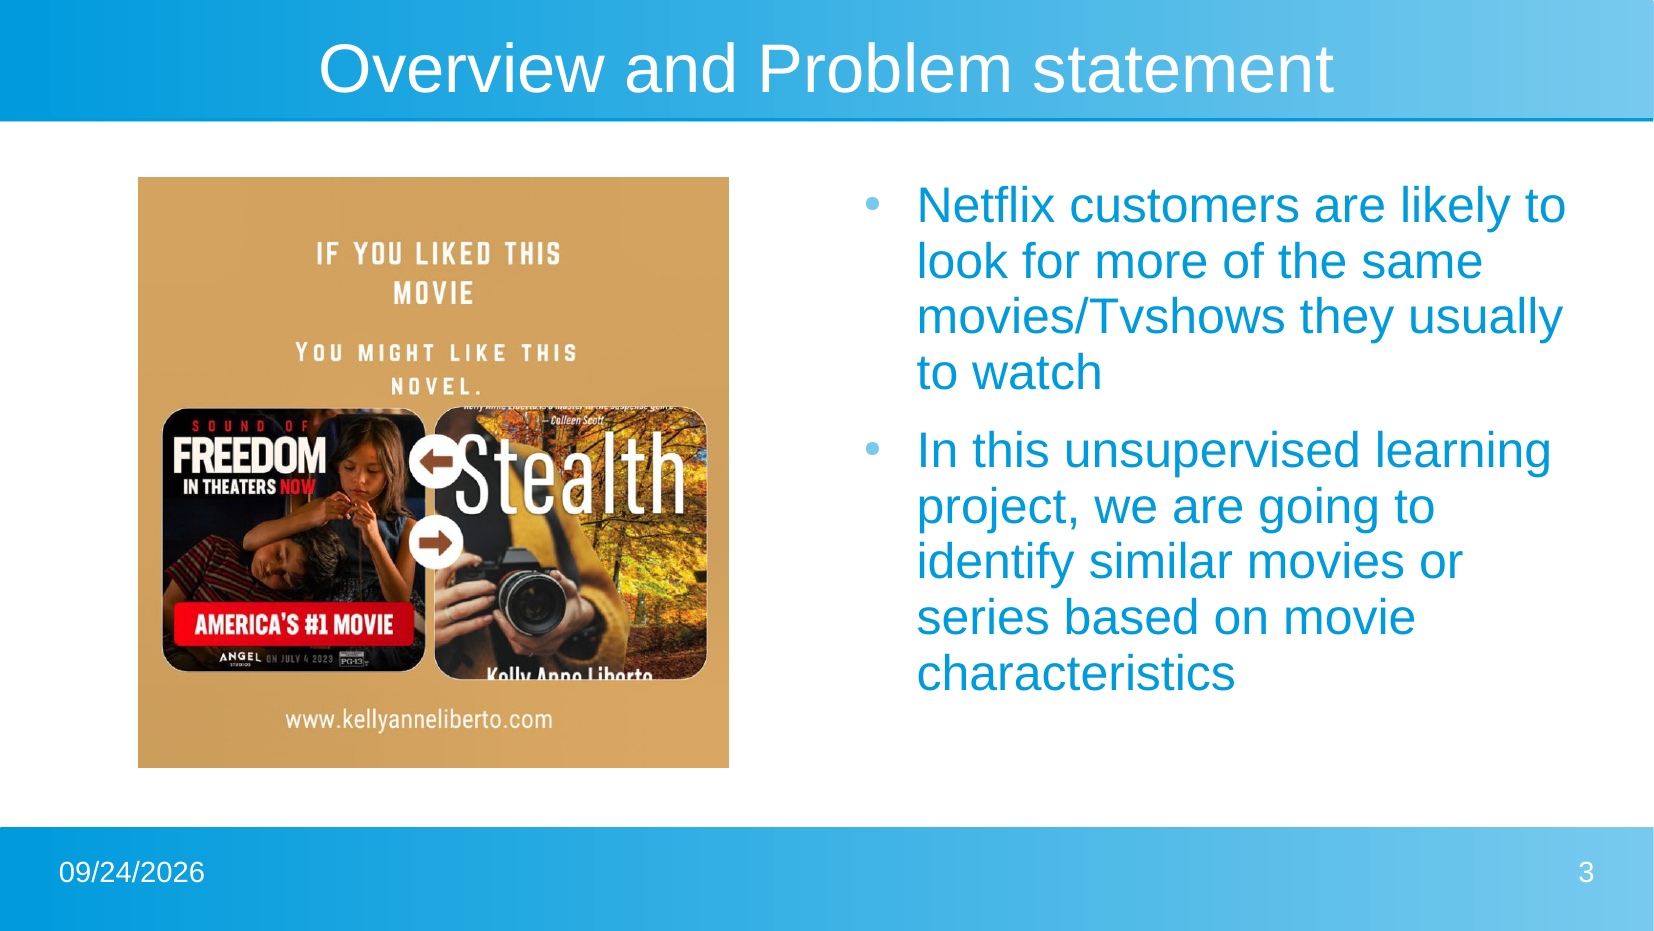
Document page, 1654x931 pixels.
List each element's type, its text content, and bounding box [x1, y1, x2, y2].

list Netflix customers are likely to look for more of the same movies/Tvshows they usually to watch In this unsupervised learning project, we are going to identify similar movies or series based on movie characteristics [845, 177, 1596, 768]
title Overview and Problem statement [59, 29, 1595, 108]
picture [138, 177, 729, 768]
